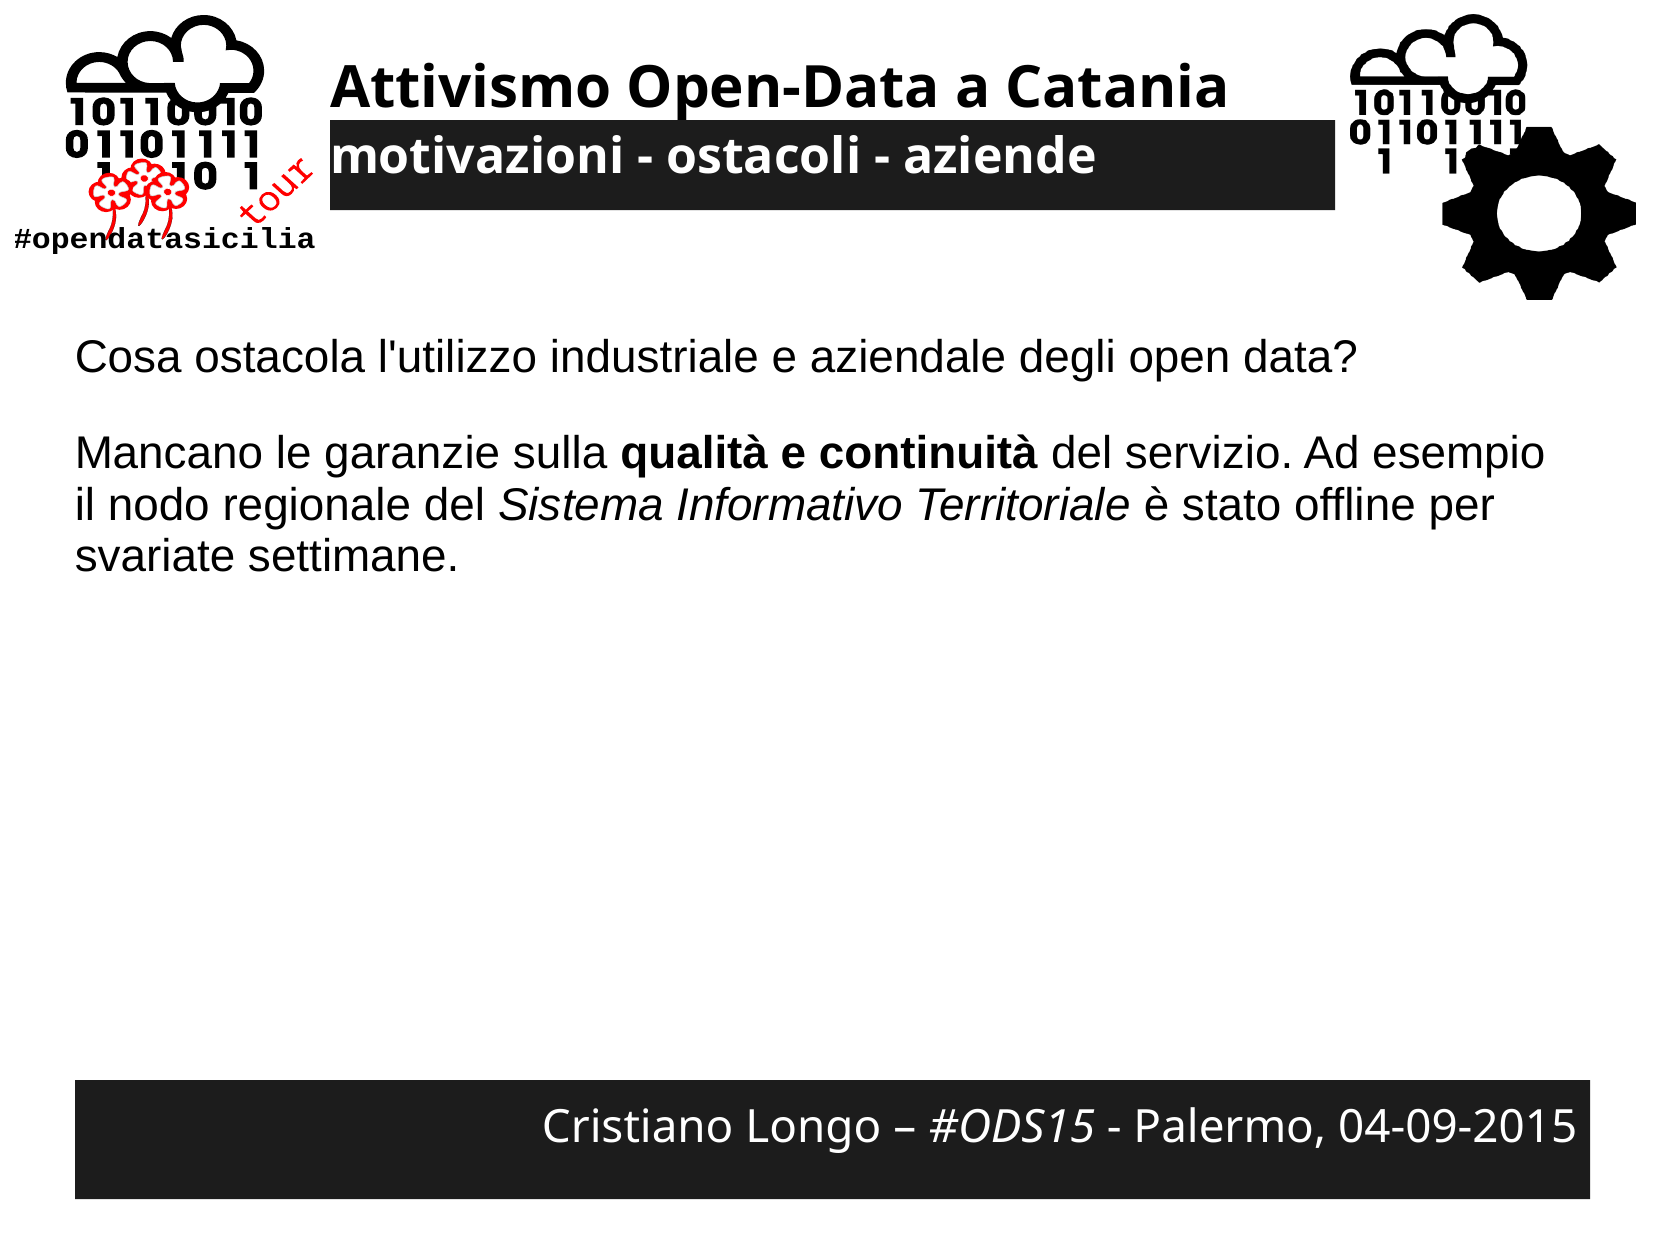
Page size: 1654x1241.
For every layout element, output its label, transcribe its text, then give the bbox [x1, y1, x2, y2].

picture [1350, 14, 1636, 301]
list motivazioni - ostacoli - aziende [330, 120, 1336, 211]
list Attivismo Open-Data a Catania [330, 45, 1321, 120]
list Cristiano Longo – #ODS15 - Palermo, 04-09-2015 [75, 1080, 1591, 1200]
text_box Mancano le garanzie sulla qualità e continuità del servizio. Ad esempio il nodo regionale del Sistema Informativo Territoriale è stato offline per svariate settimane. [60, 420, 1591, 589]
text_box Cosa ostacola l'utilizzo industriale e aziendale degli open data? [60, 323, 1576, 391]
picture [15, 15, 316, 256]
